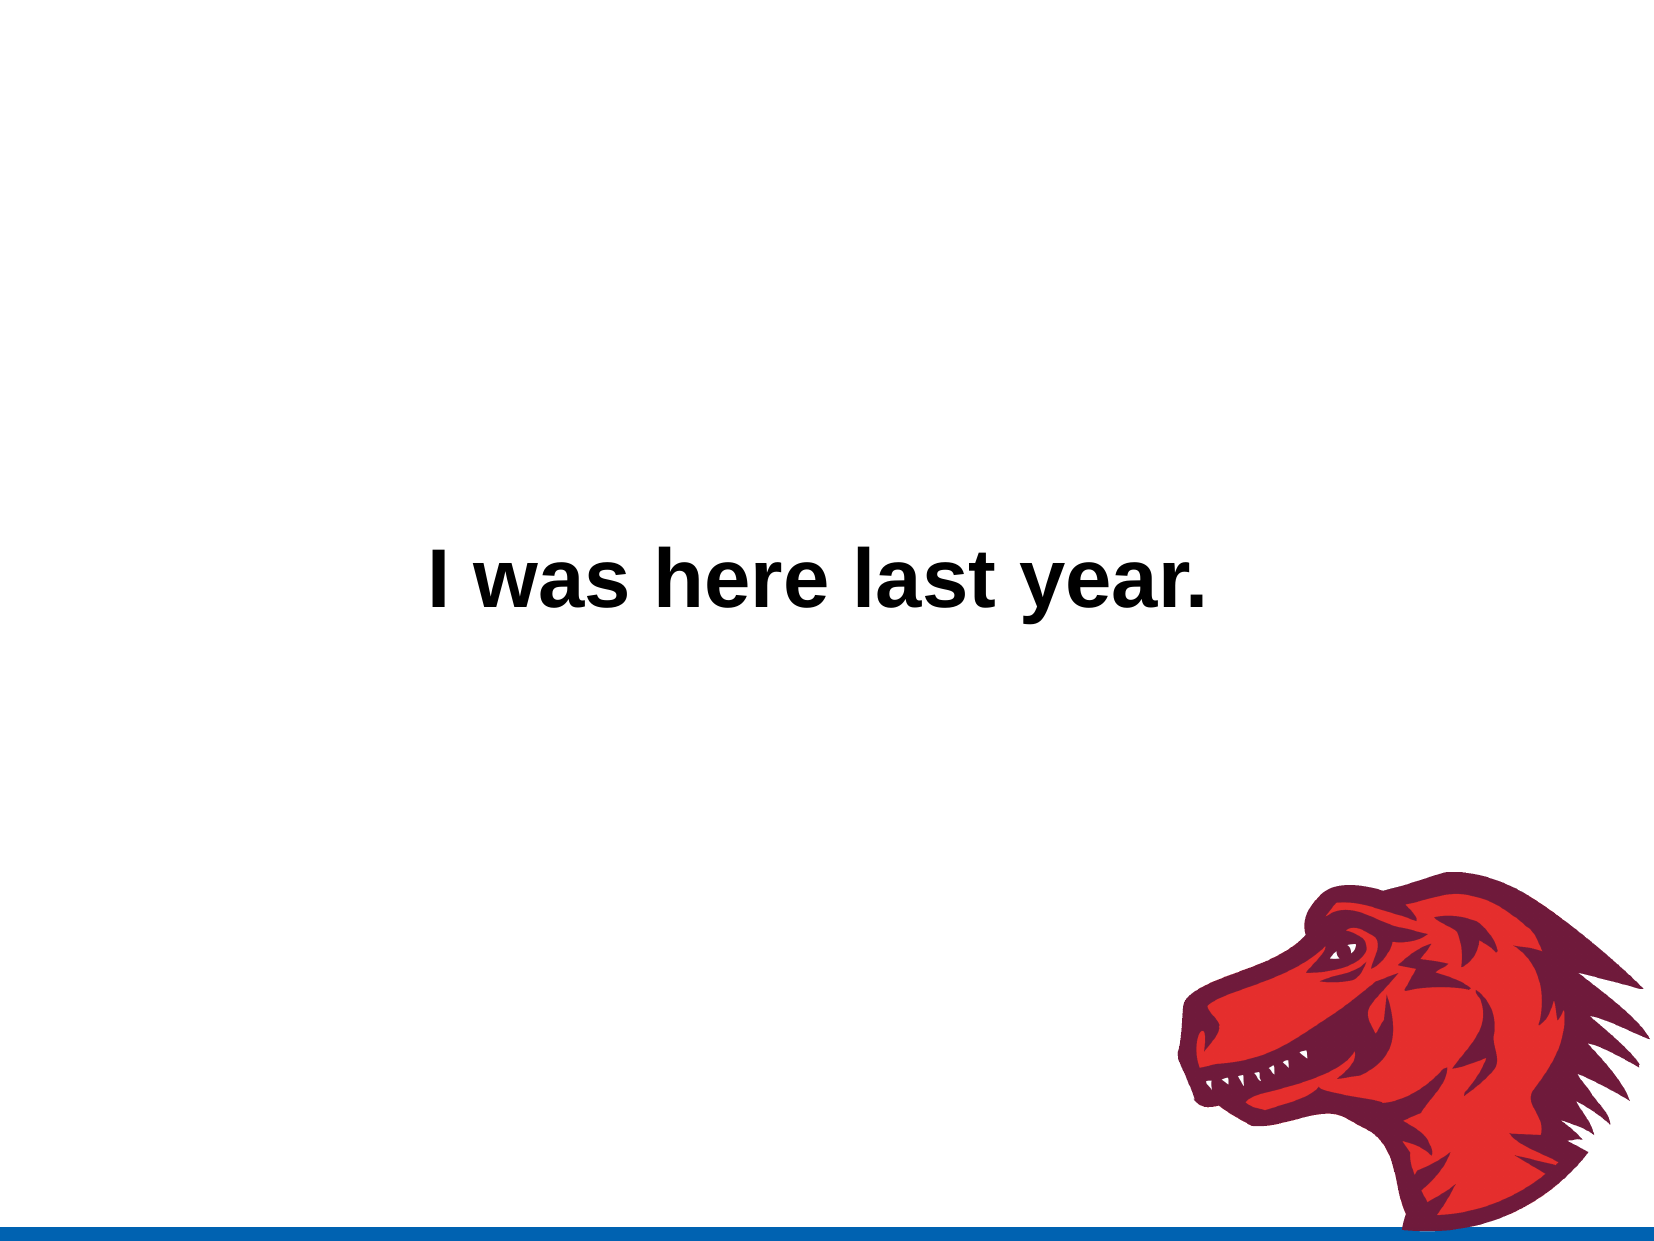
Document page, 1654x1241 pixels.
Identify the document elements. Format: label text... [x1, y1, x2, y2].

text_box I was here last year. [412, 525, 1227, 633]
picture [1171, 872, 1654, 1241]
